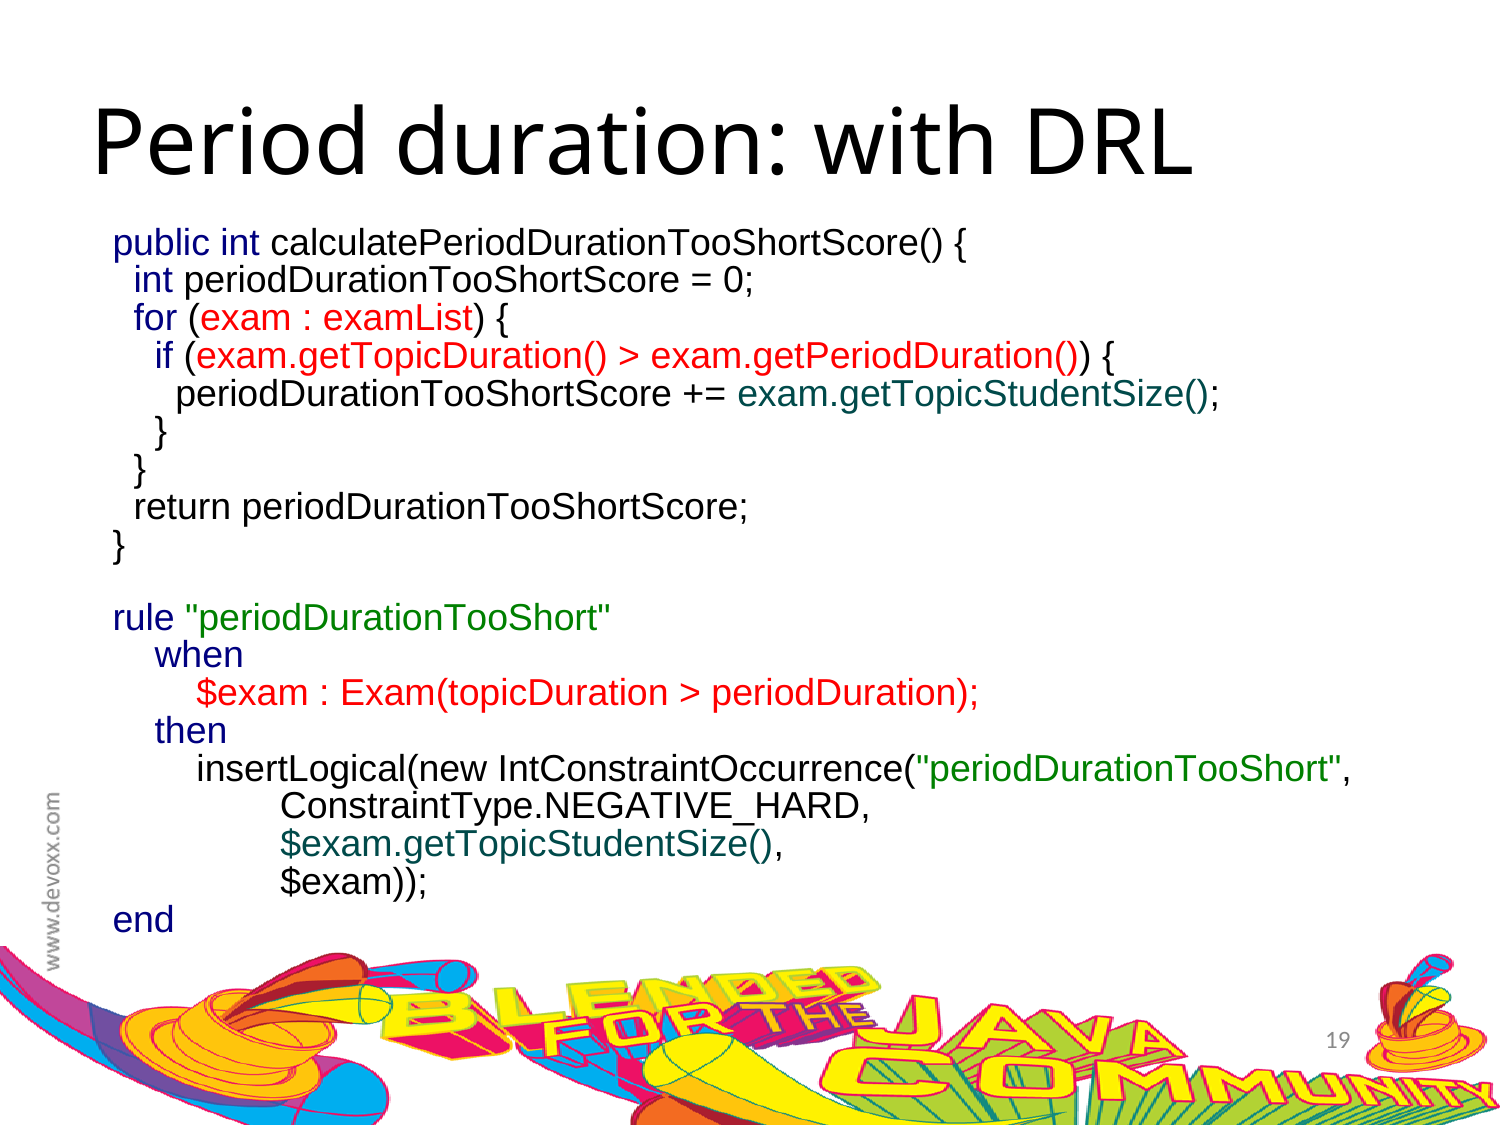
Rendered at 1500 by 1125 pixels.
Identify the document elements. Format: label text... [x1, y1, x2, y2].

text_box rule "periodDurationTooShort" when $exam : Exam(topicDuration > periodDuration); then insertLogical(new IntConstraintOccurrence("periodDurationTooShort", ConstraintType.NEGATIVE_HARD, $exam.getTopicStudentSize(), $exam)); end [112, 600, 1388, 944]
picture [0, 757, 1500, 1125]
text_box public int calculatePeriodDurationTooShortScore() { int periodDurationTooShortScore = 0; for (exam : examList) { if (exam.getTopicDuration() > exam.getPeriodDuration()) { periodDurationTooShortScore += exam.getTopicStudentSize(); } } return periodDurationTooShortScore; } [112, 224, 1388, 569]
title Period duration: with DRL [75, 45, 1426, 233]
